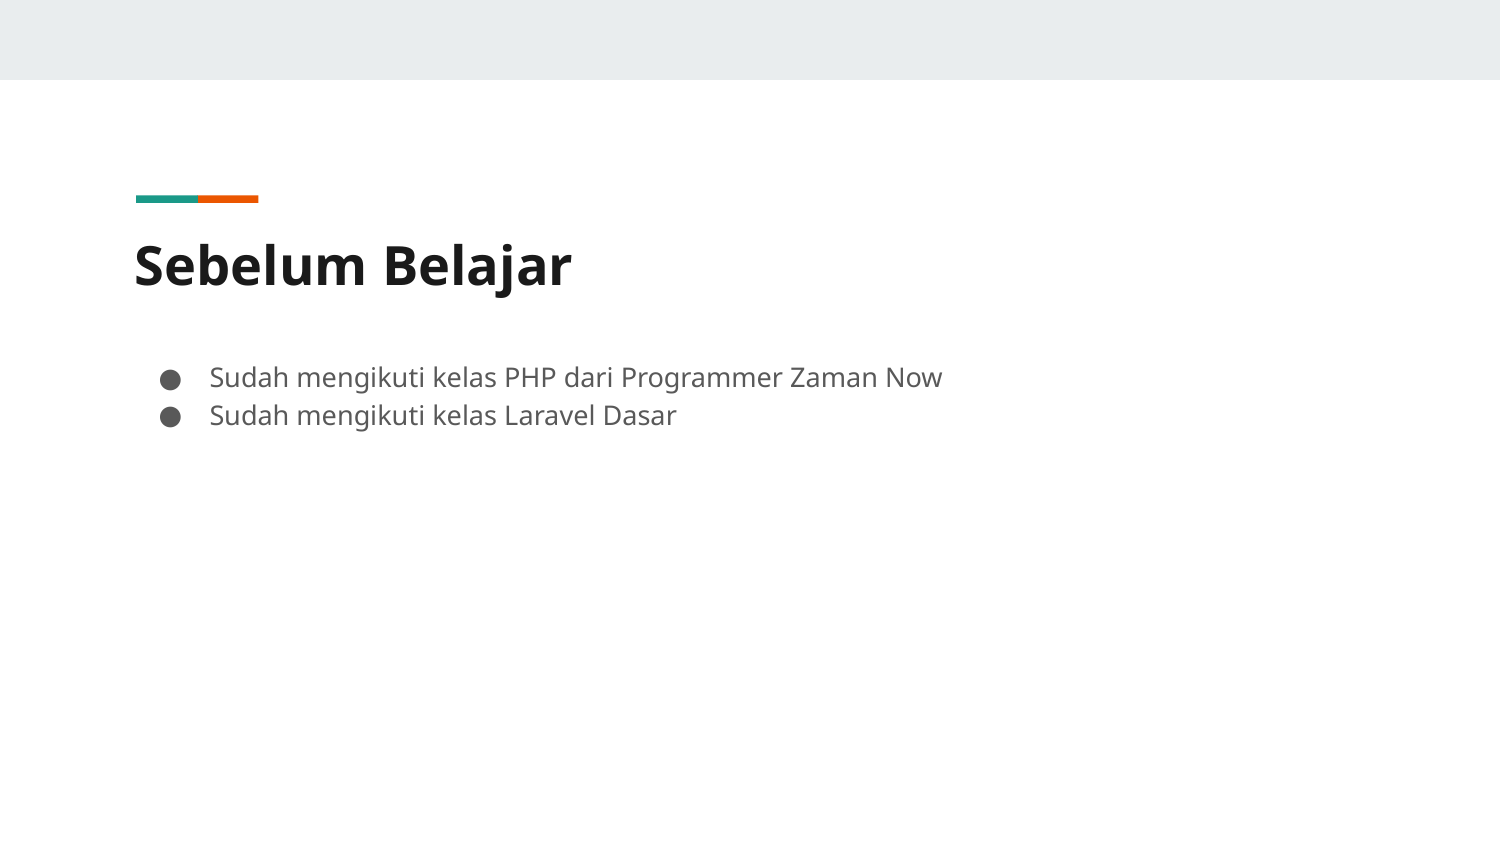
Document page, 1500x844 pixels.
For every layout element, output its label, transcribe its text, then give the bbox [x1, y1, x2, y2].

list Sudah mengikuti kelas PHP dari Programmer Zaman Now Sudah mengikuti kelas Laravel Dasar [119, 341, 1381, 712]
title Sebelum Belajar [119, 216, 1381, 305]
